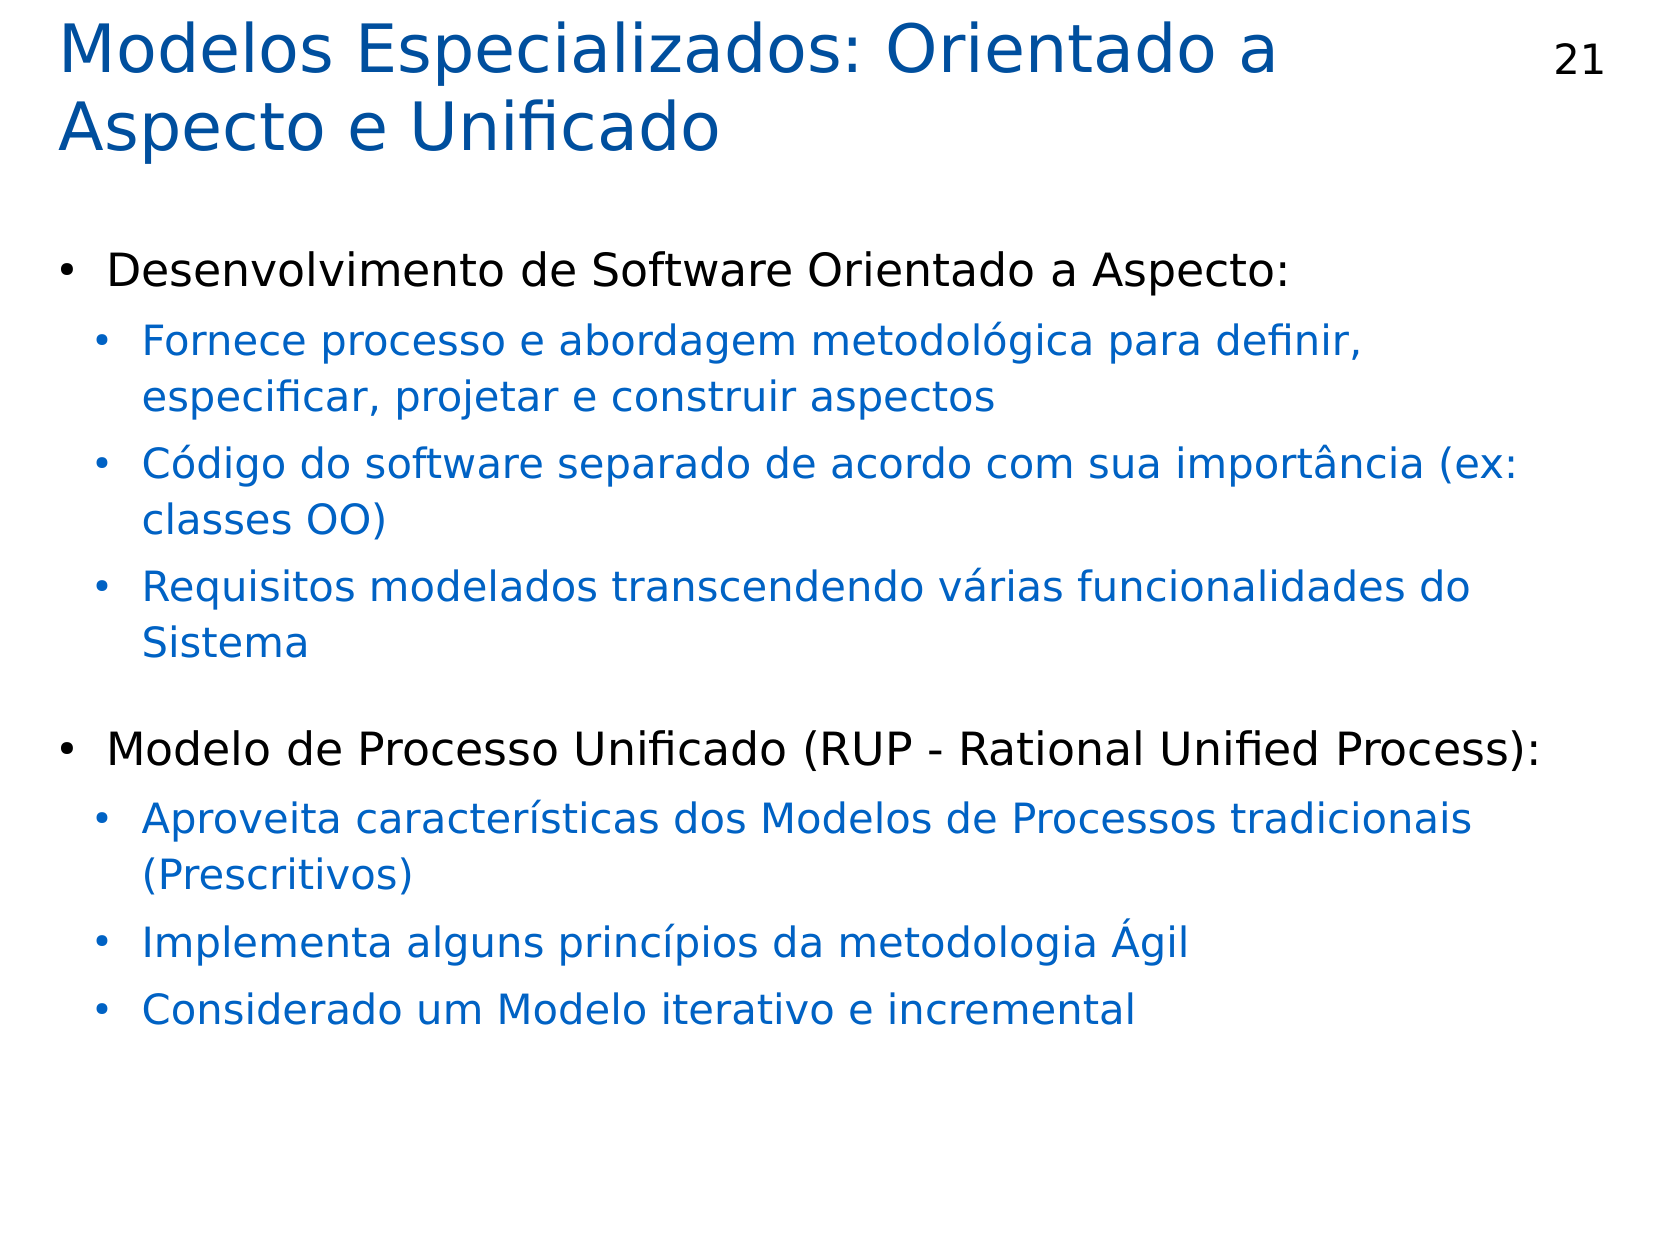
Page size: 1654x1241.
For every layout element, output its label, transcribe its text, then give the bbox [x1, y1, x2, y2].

list Desenvolvimento de Software Orientado a Aspecto: Fornece processo e abordagem metodológica para definir, especificar, projetar e construir aspectos Código do software separado de acordo com sua importância (ex: classes OO) Requisitos modelados transcendendo várias funcionalidades do Sistema Modelo de Processo Unificado (RUP - Rational Unified Process): Aproveita características dos Modelos de Processos tradicionais (Prescritivos) Implementa alguns princípios da metodologia Ágil Considerado um Modelo iterativo e incremental [59, 236, 1595, 1211]
title Modelos Especializados: Orientado a Aspecto e Unificado [59, 10, 1506, 167]
